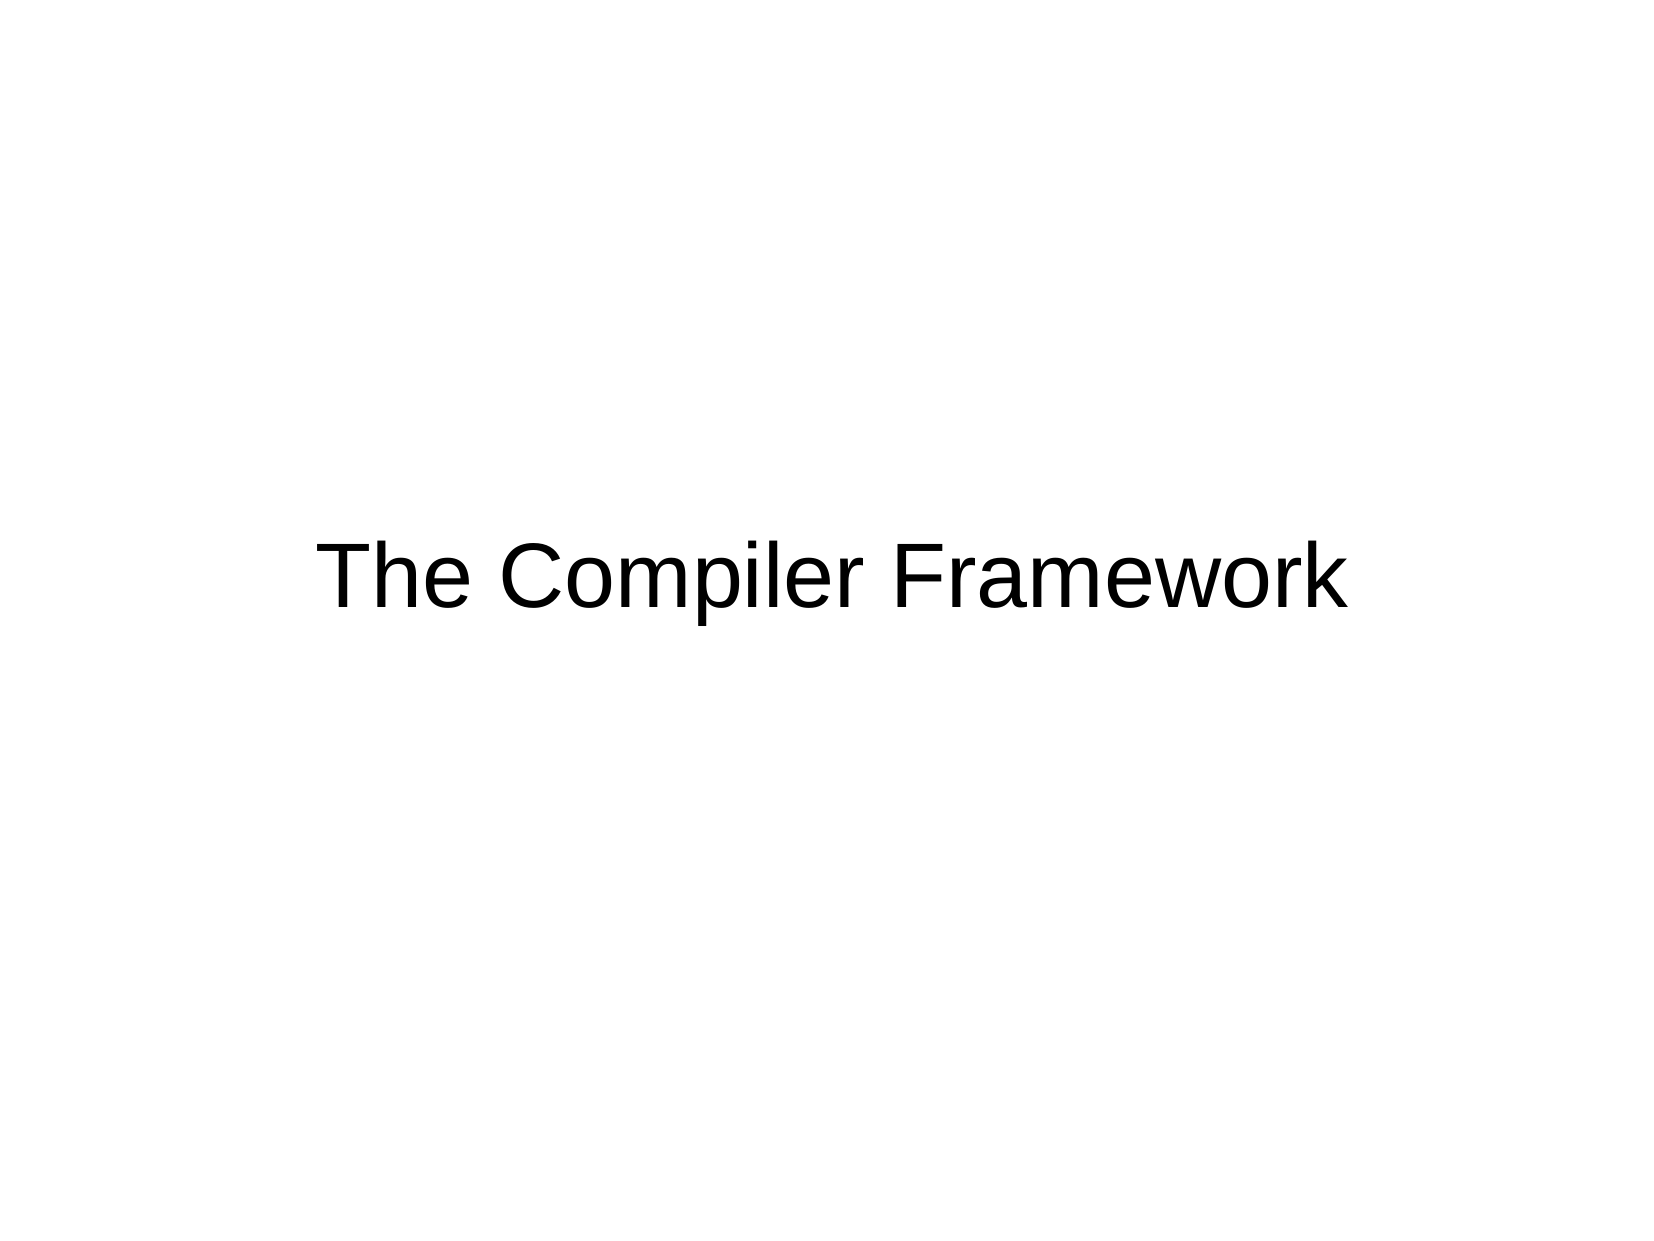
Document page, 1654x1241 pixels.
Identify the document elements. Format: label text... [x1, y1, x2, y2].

title The Compiler Framework [88, 472, 1577, 680]
